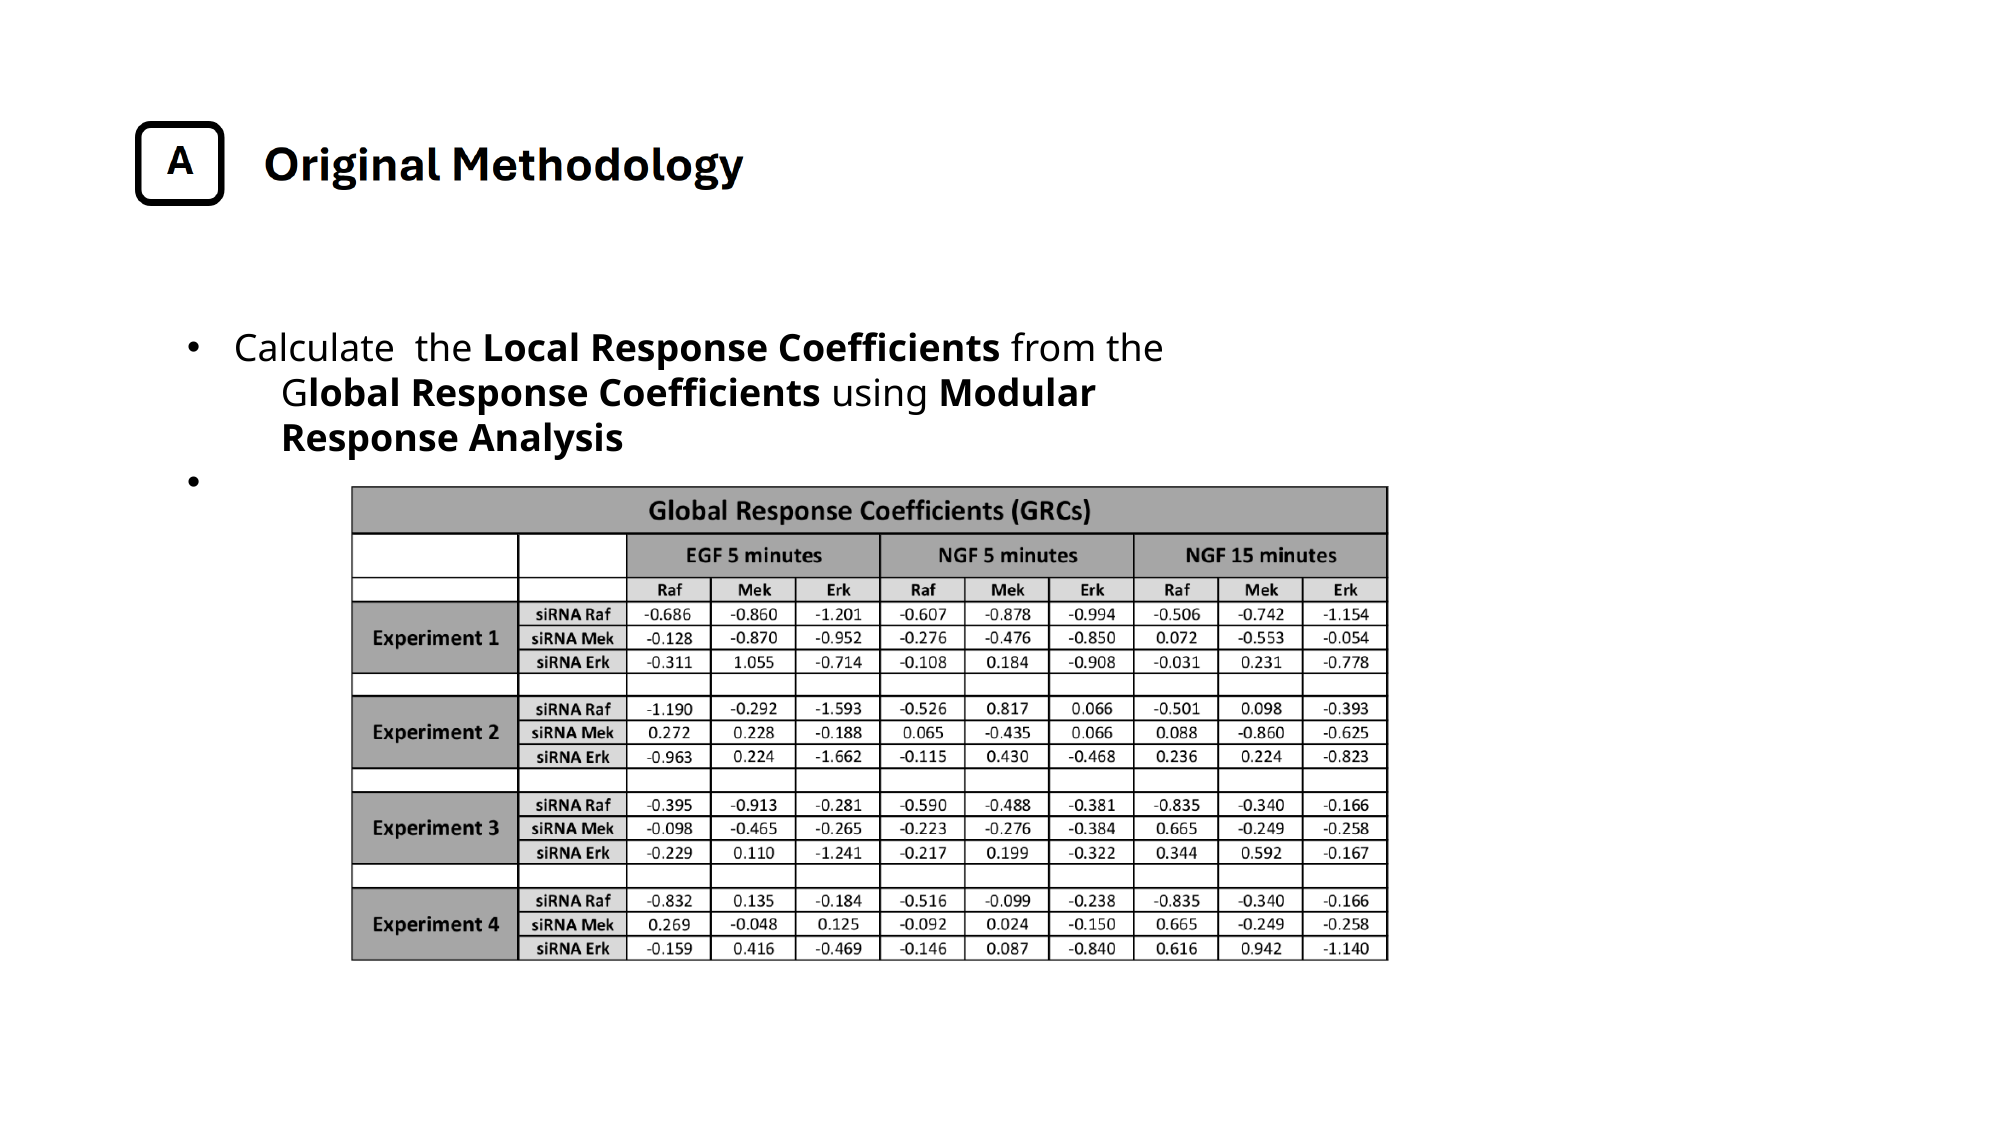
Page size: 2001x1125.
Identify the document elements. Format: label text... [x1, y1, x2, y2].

picture [346, 482, 1391, 966]
text_box Calculate the Local Response Coefficients from the Global Response Coefficients using Modular Response Analysis [172, 316, 1228, 650]
picture [121, 106, 749, 225]
